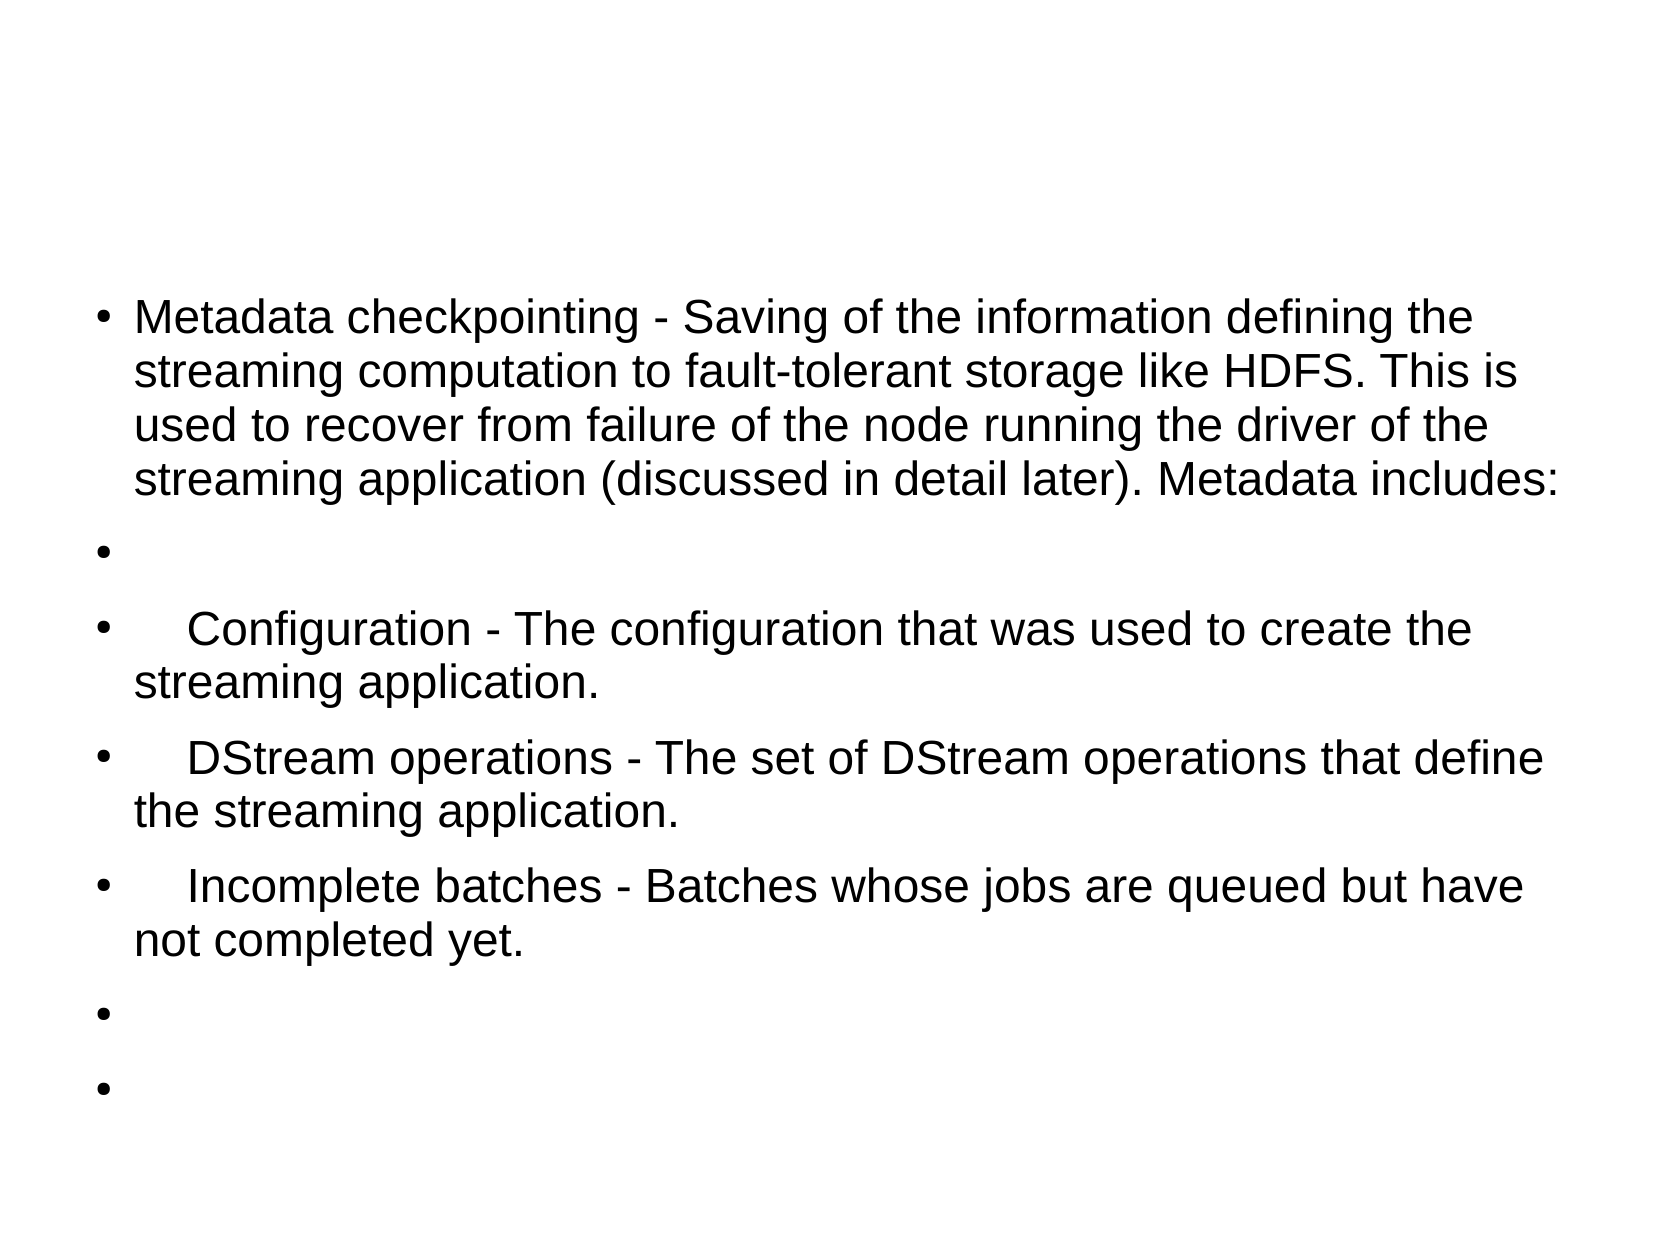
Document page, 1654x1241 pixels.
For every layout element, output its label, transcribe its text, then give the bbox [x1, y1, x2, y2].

list Metadata checkpointing - Saving of the information defining the streaming computation to fault-tolerant storage like HDFS. This is used to recover from failure of the node running the driver of the streaming application (discussed in detail later). Metadata includes: Configuration - The configuration that was used to create the streaming application. DStream operations - The set of DStream operations that define the streaming application. Incomplete batches - Batches whose jobs are queued but have not completed yet. [82, 290, 1571, 1010]
